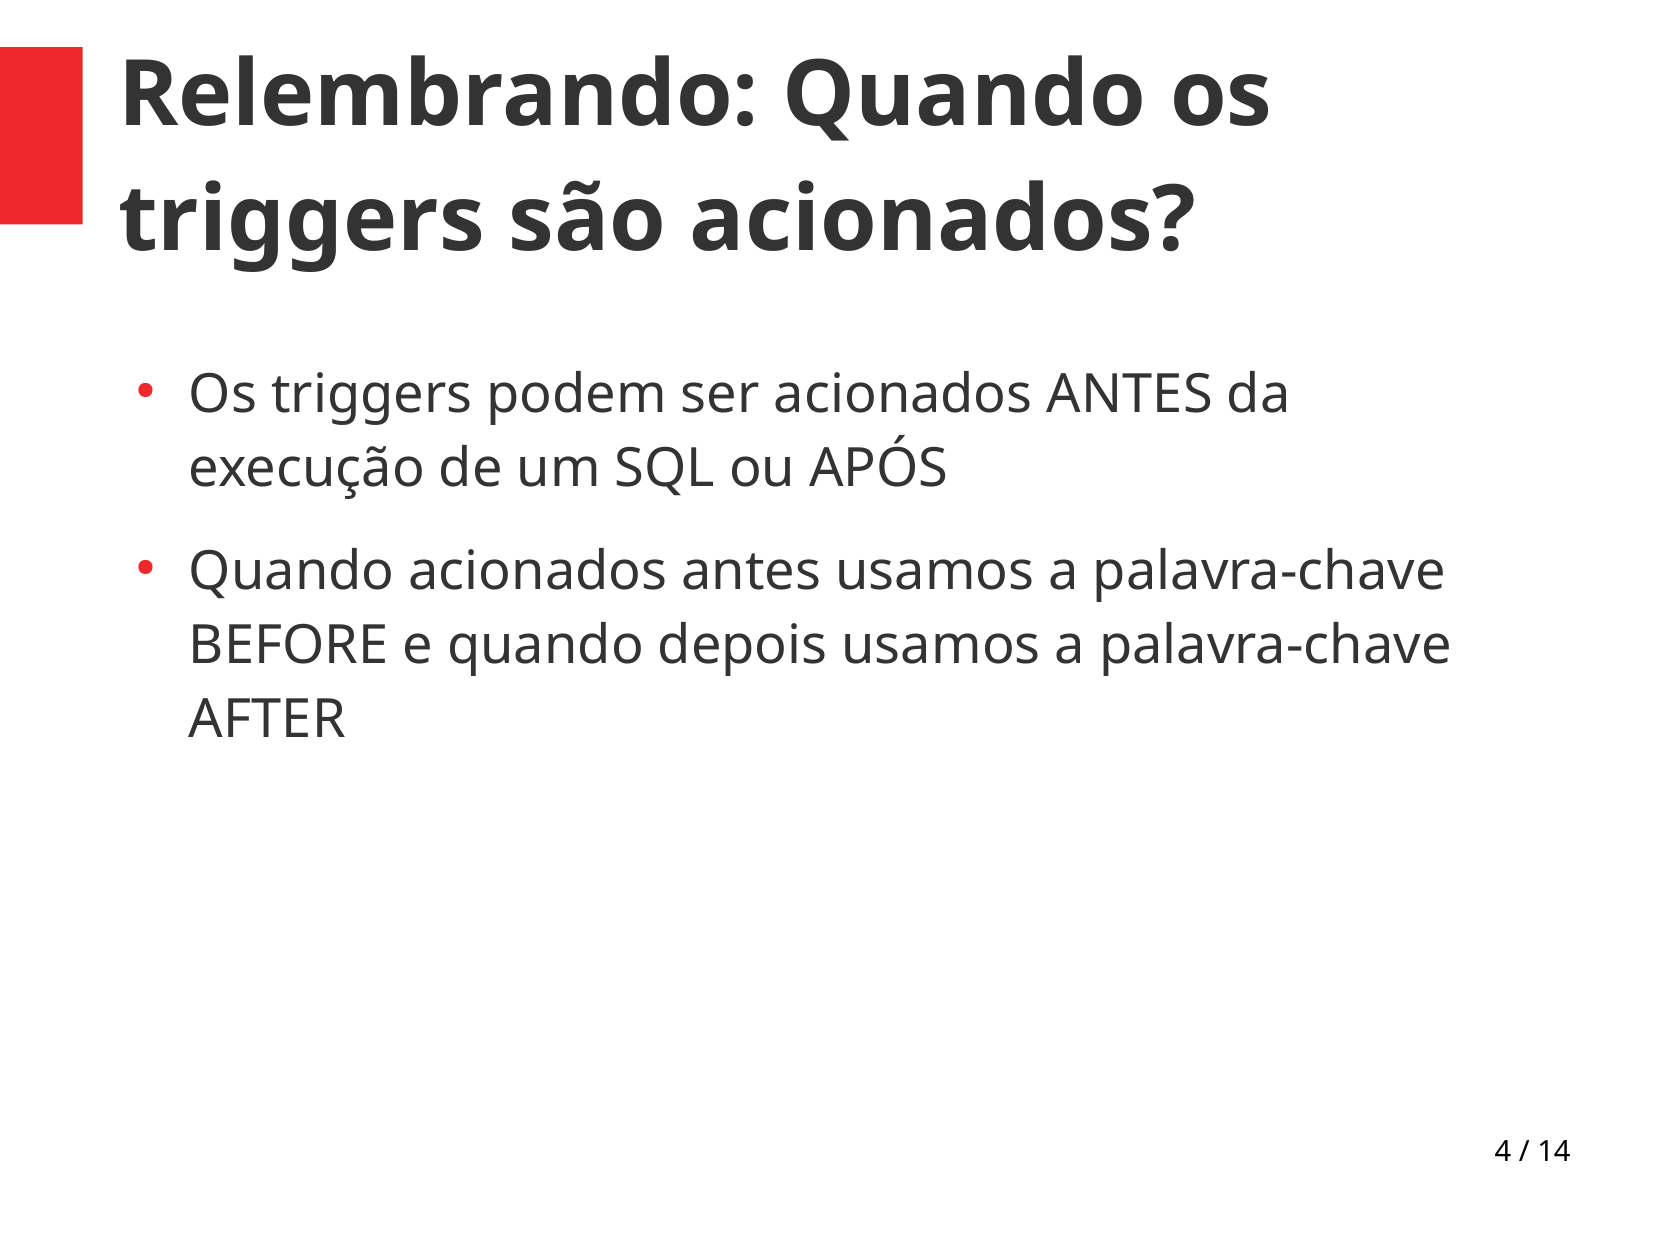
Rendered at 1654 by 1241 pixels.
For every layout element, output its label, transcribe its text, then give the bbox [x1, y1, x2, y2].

title Relembrando: Quando os triggers são acionados? [118, 45, 1571, 260]
list Os triggers podem ser acionados ANTES da execução de um SQL ou APÓS Quando acionados antes usamos a palavra-chave BEFORE e quando depois usamos a palavra-chave AFTER [118, 354, 1536, 1074]
